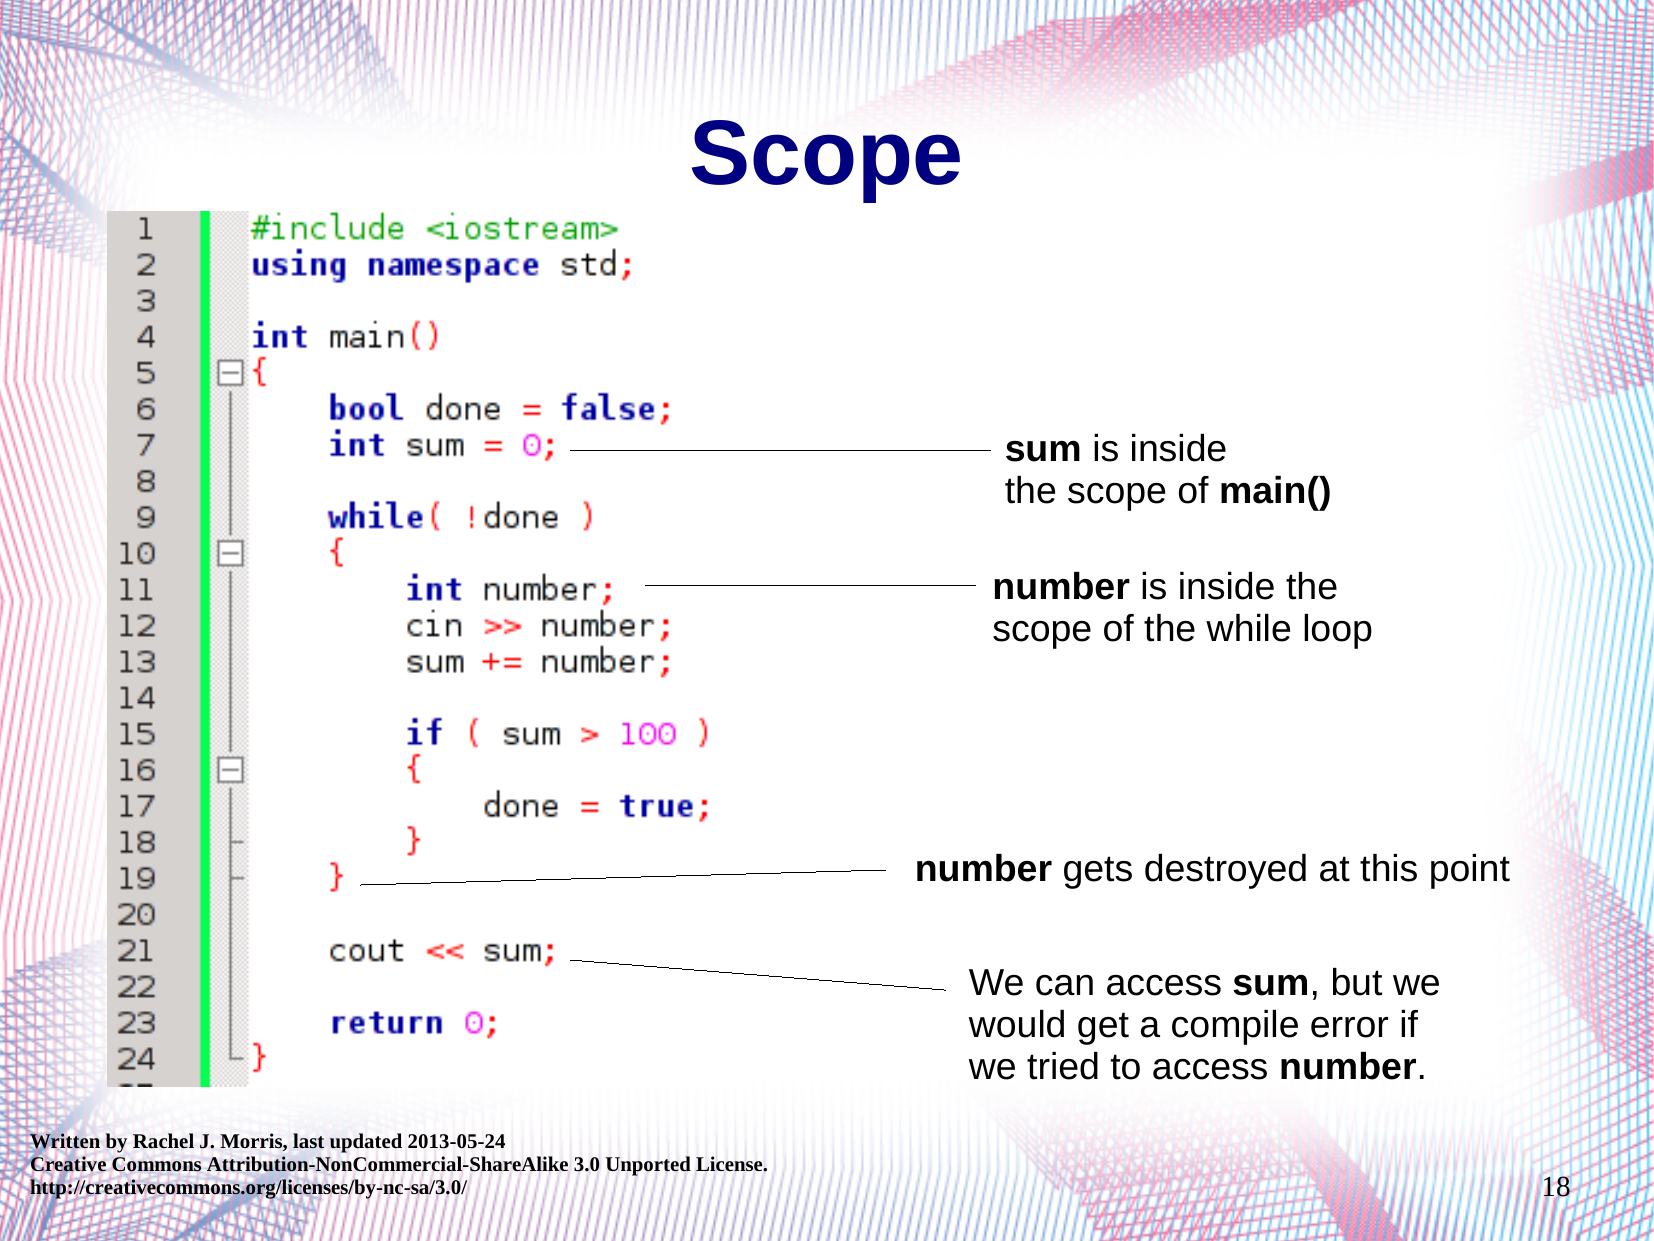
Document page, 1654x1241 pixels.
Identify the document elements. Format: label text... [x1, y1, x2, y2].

text_box sum is inside the scope of main() [990, 420, 1347, 519]
text_box number gets destroyed at this point [900, 840, 1546, 897]
text_box number is inside the scope of the while loop [977, 558, 1388, 657]
title Scope [82, 49, 1571, 257]
picture [0, 0, 1654, 1241]
text_box We can access sum, but we would get a compile error if we tried to access number. [954, 954, 1456, 1096]
